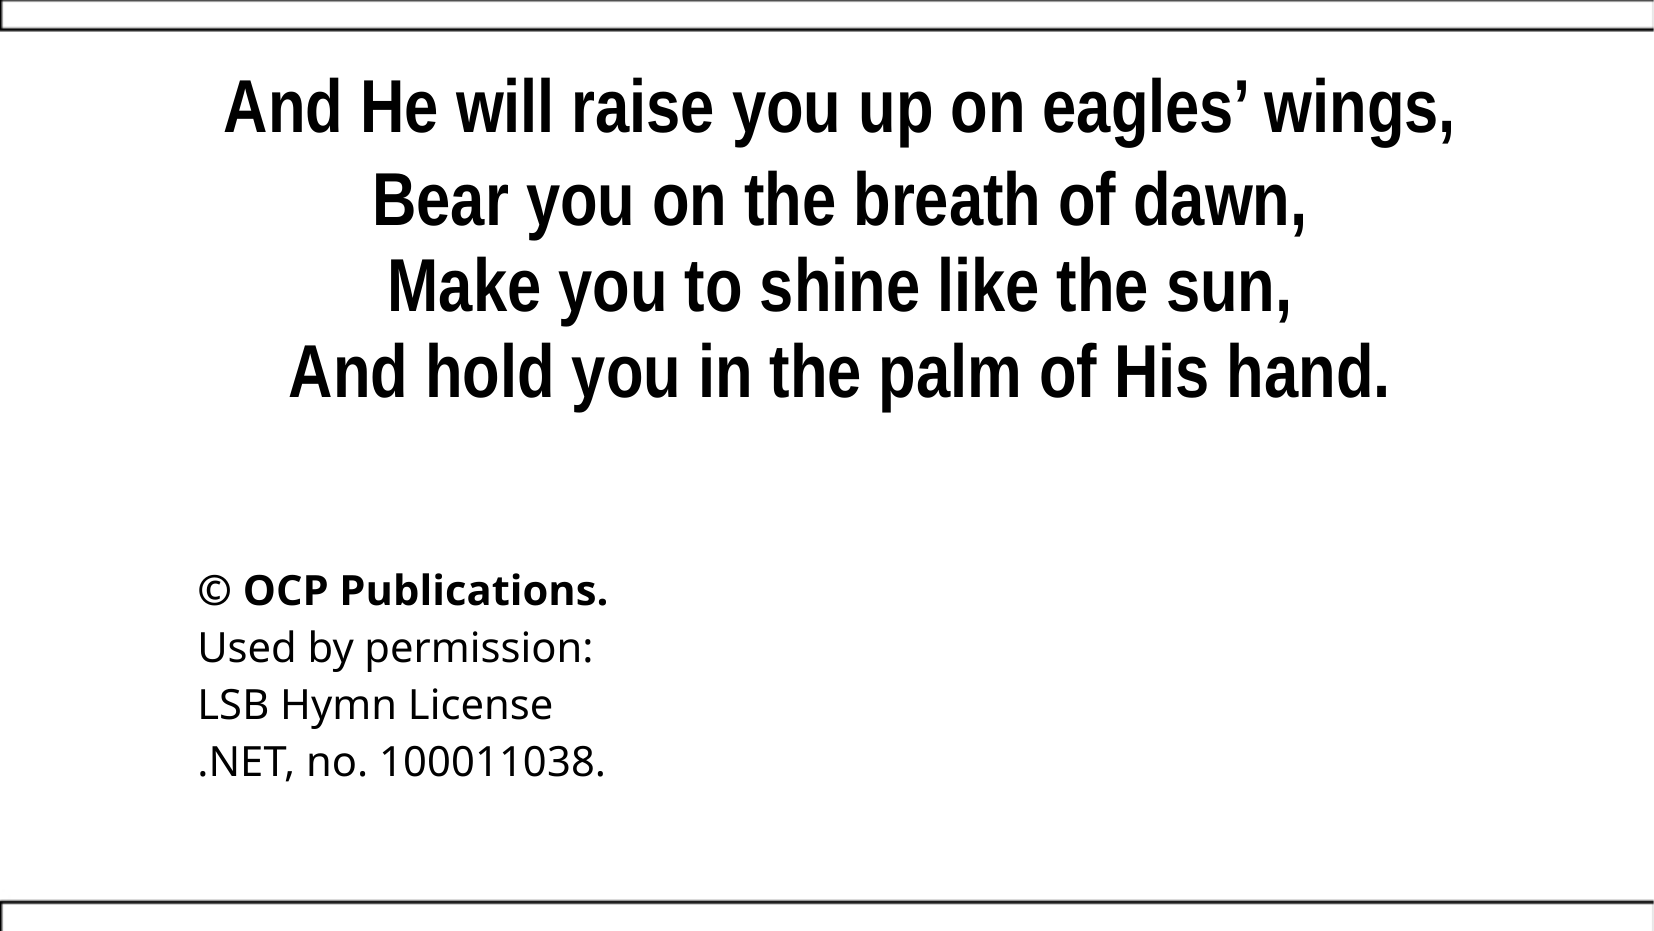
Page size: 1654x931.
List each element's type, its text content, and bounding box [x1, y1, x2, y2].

picture [0, 0, 1654, 931]
text_box And He will raise you up on eagles’ wings, Bear you on the breath of dawn, Make you to shine like the sun, And hold you in the palm of His hand. © OCP Publications. Used by permission: LSB Hymn License .NET, no. 100011038. [75, 45, 1606, 898]
